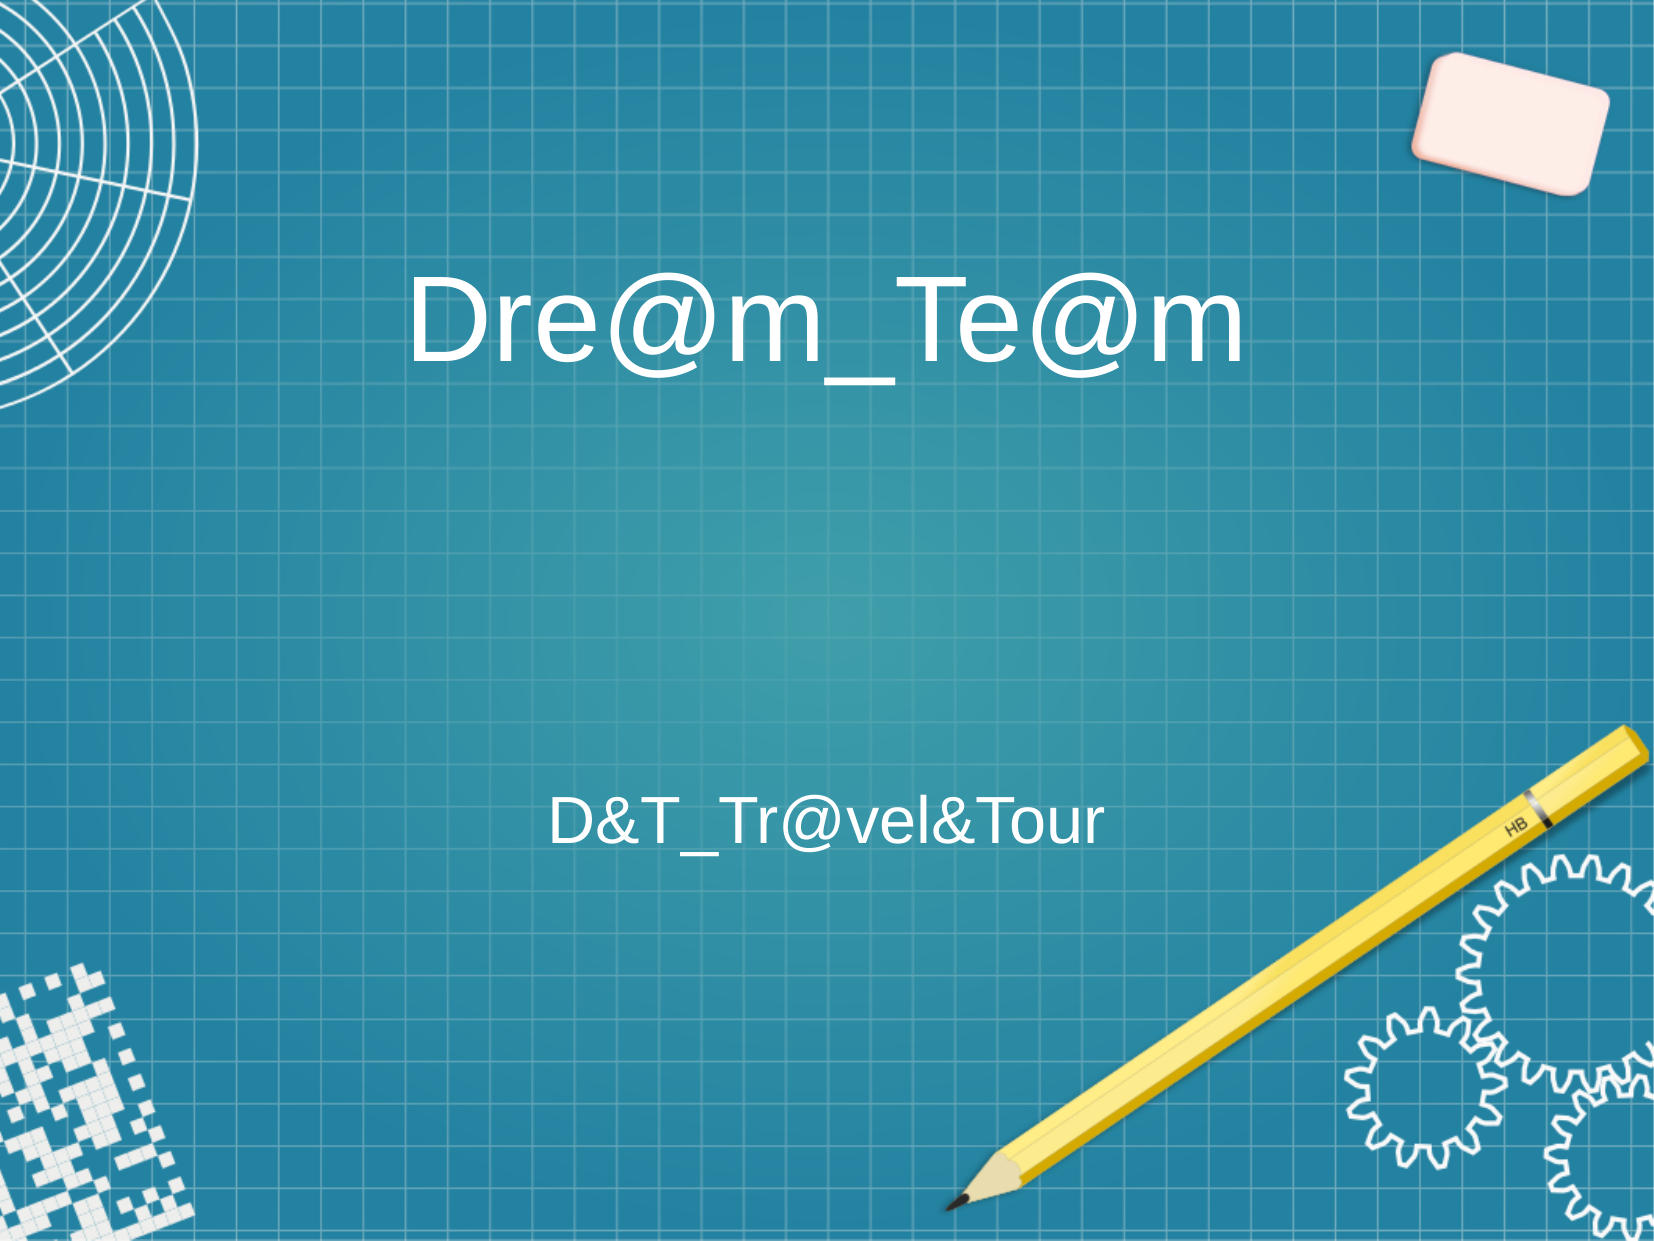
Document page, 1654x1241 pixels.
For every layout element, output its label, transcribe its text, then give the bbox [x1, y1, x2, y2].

title Dre@m_Te@m [82, 177, 1571, 461]
picture [0, 0, 1654, 1241]
subtitle D&T_Tr@vel&Tour [82, 519, 1571, 1123]
